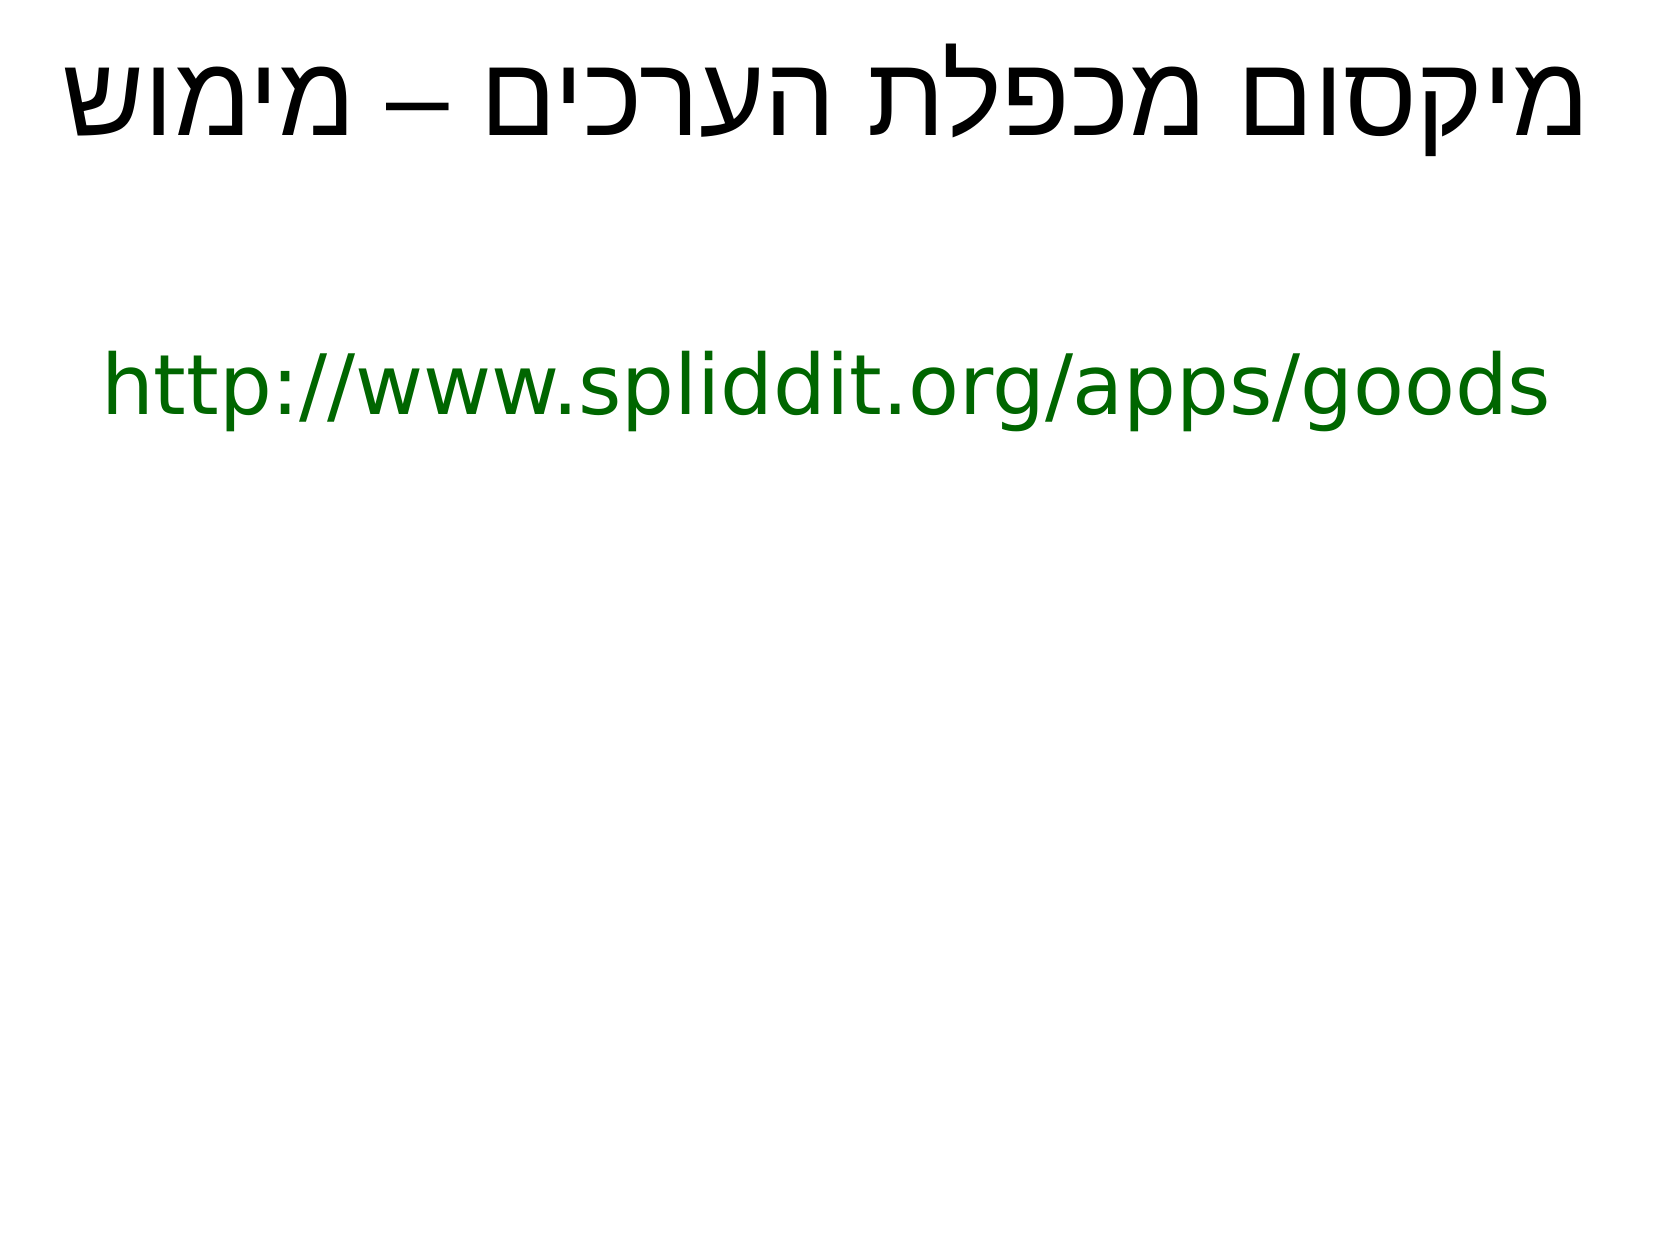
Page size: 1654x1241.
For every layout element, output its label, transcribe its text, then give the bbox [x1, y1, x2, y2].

text_box http://www.spliddit.org/apps/goods [0, 330, 1654, 931]
title מיקסום מכפלת הערכים – מימוש [0, 28, 1654, 166]
